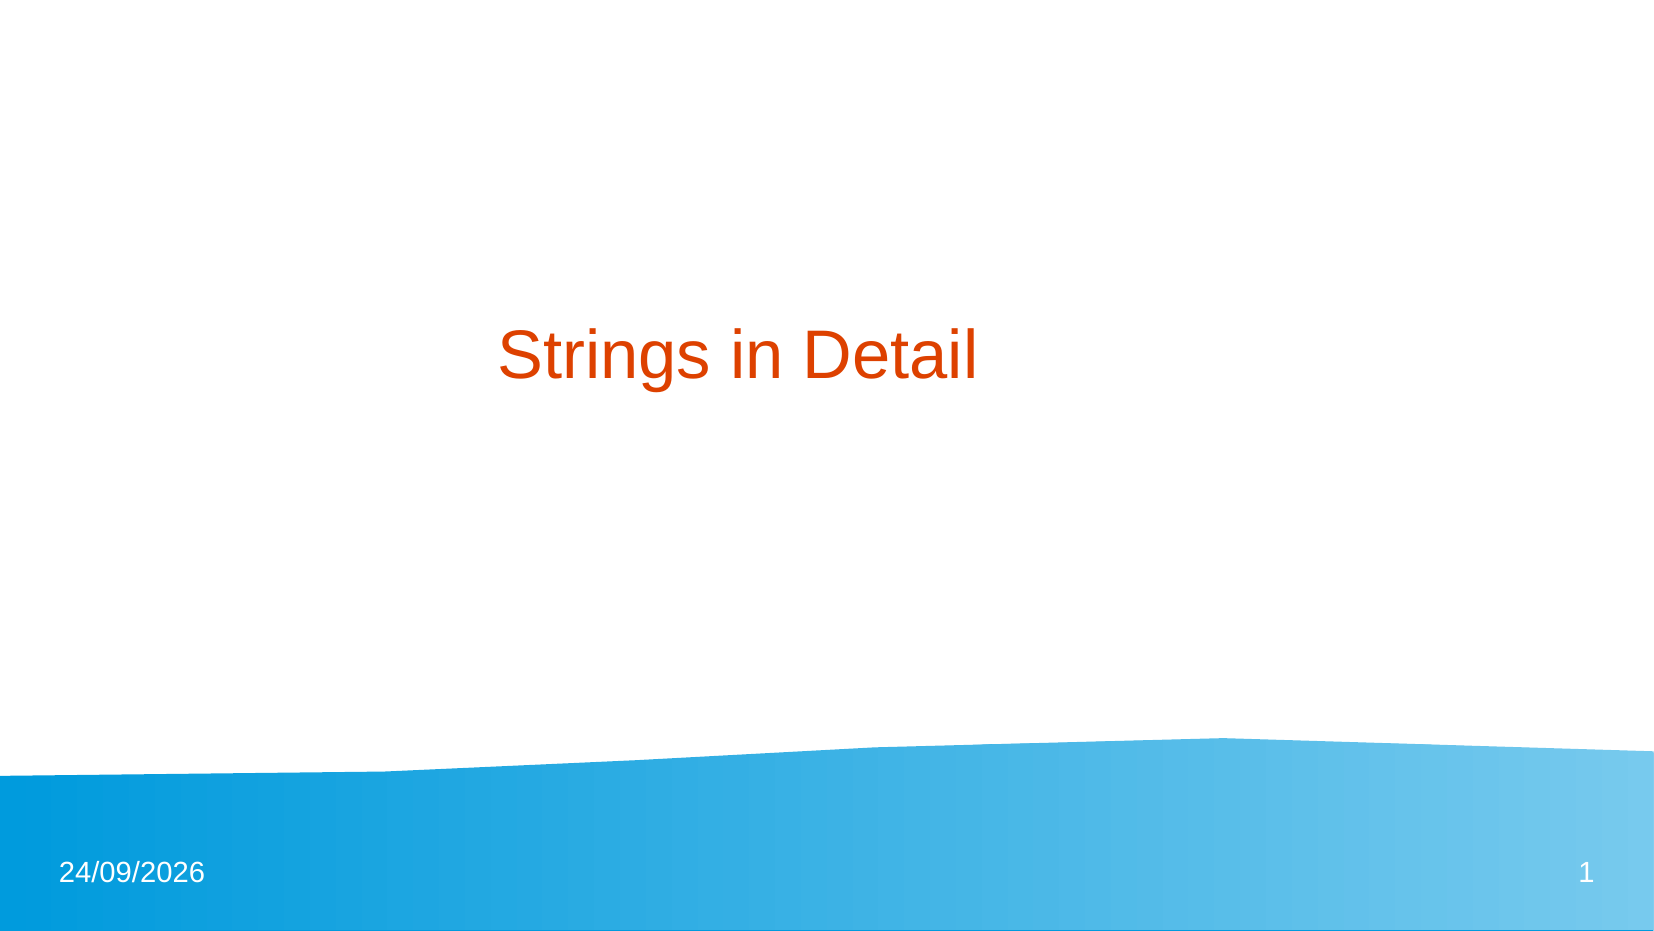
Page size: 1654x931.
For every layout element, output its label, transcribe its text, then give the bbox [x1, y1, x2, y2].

title Strings in Detail [0, 265, 1477, 443]
